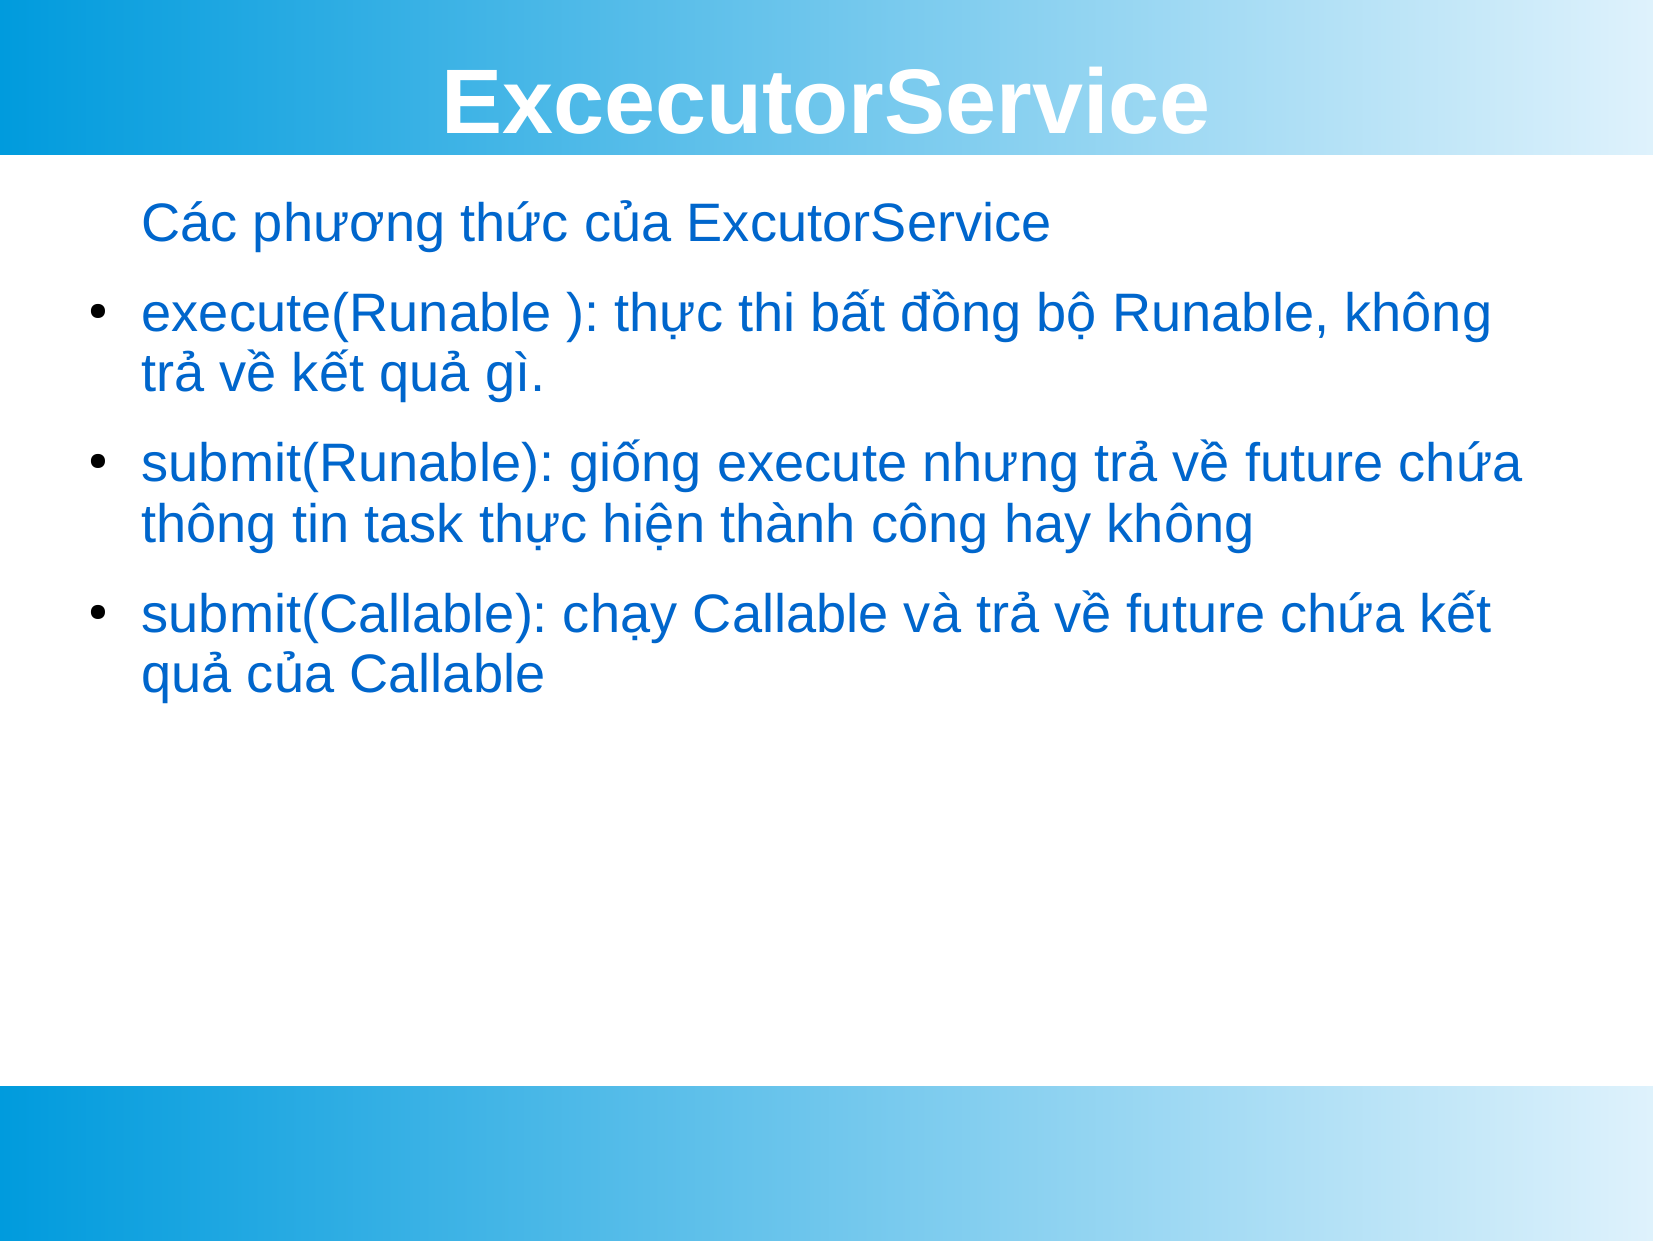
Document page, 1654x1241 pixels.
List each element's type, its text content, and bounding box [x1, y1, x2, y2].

list Các phương thức của ExcutorService execute(Runable ): thực thi bất đồng bộ Runable, không trả về kết quả gì. submit(Runable): giống execute nhưng trả về future chứa thông tin task thực hiện thành công hay không submit(Callable): chạy Callable và trả về future chứa kết quả của Callable [70, 192, 1559, 1078]
title ExcecutorService [82, 49, 1571, 155]
